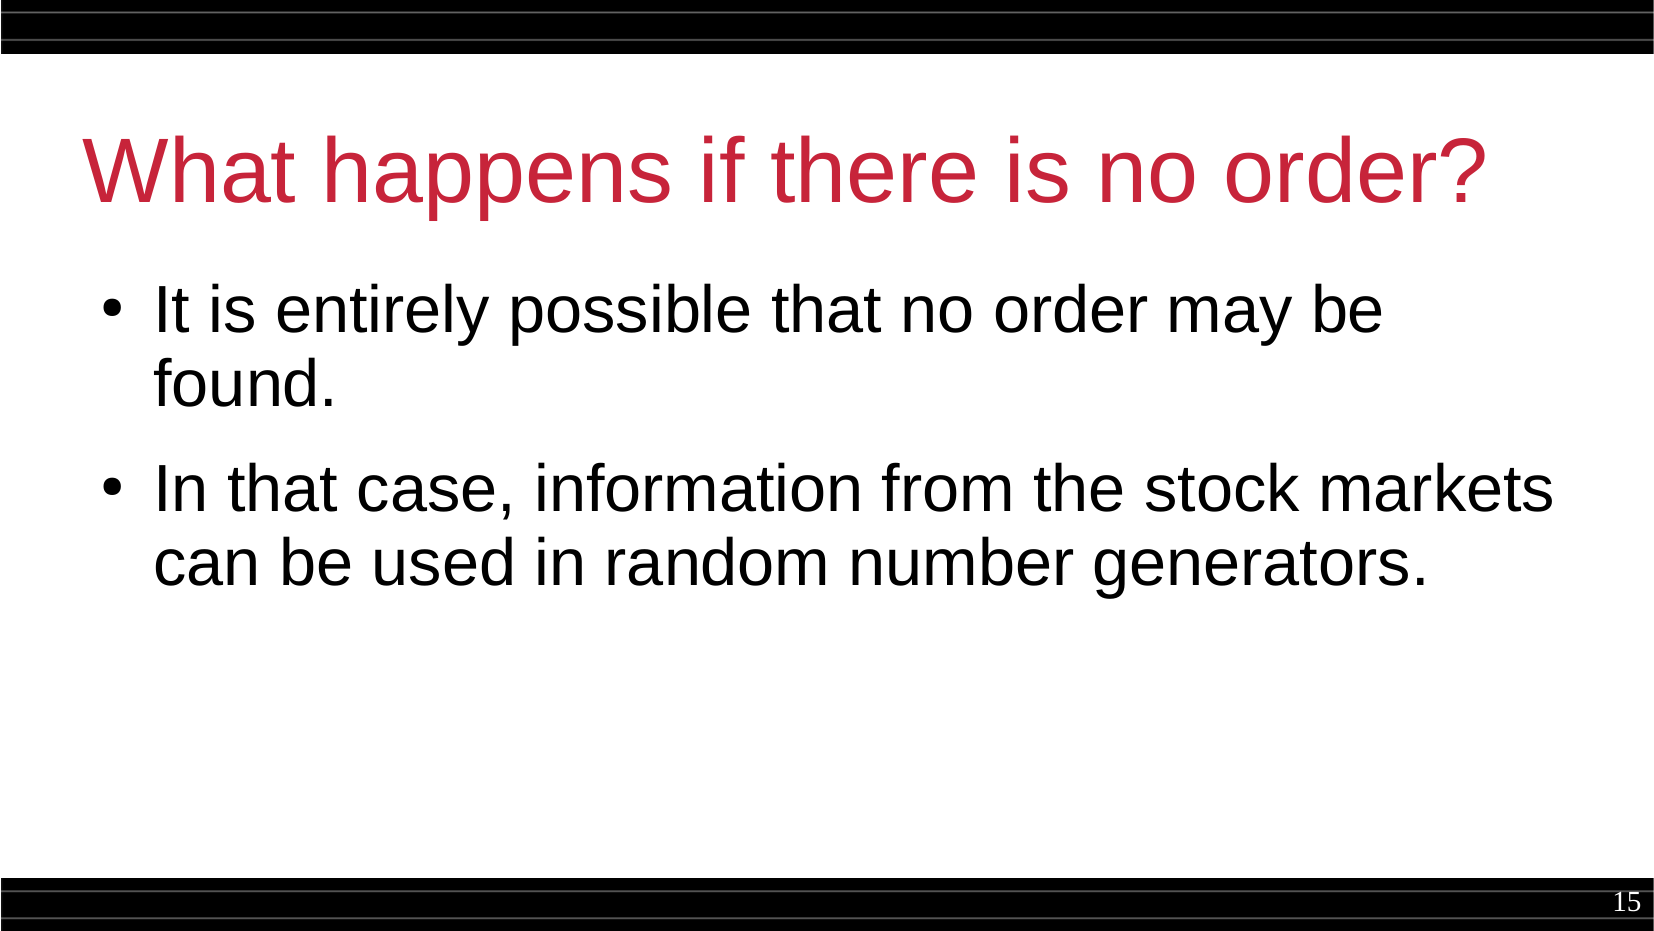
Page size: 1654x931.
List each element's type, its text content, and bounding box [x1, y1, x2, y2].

list It is entirely possible that no order may be found. In that case, information from the stock markets can be used in random number generators. [82, 271, 1571, 758]
picture [1, 878, 1654, 931]
picture [1, 0, 1654, 54]
title What happens if there is no order? [82, 92, 1571, 249]
